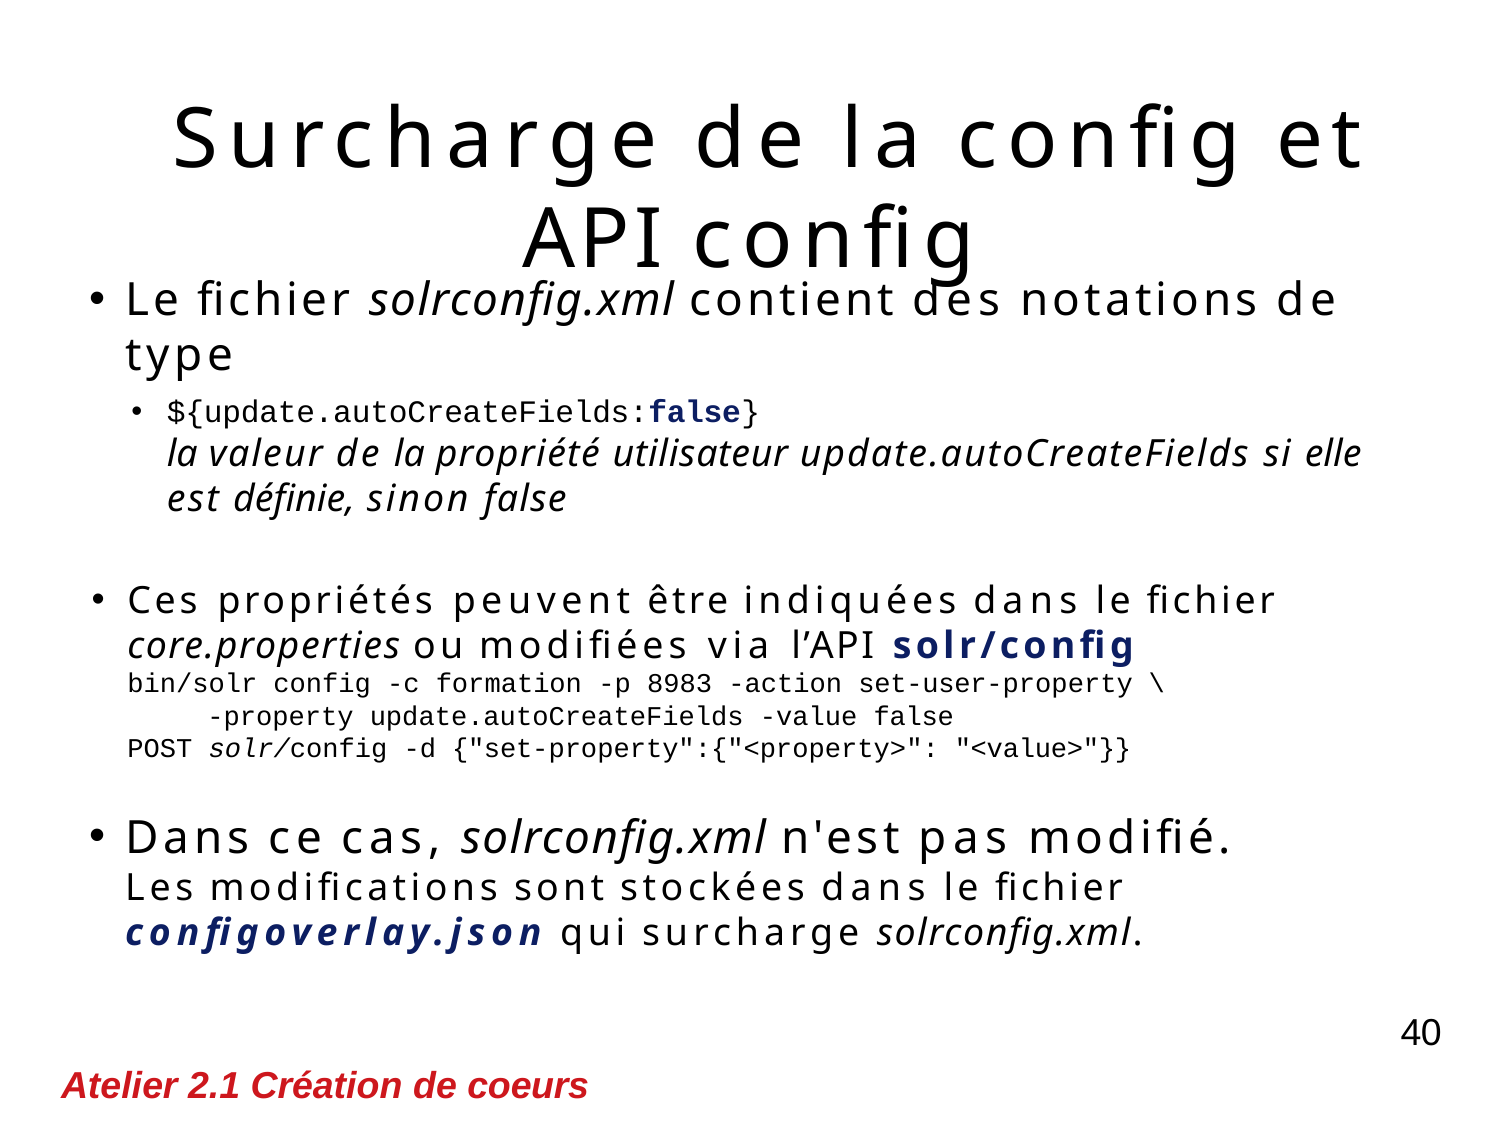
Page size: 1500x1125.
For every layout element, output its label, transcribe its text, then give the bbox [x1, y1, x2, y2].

text_box 40 [1398, 1009, 1445, 1054]
title Surcharge de la config et API config [87, 26, 1413, 267]
text_box Le fichier solrconfig.xml contient des notations de type ${update.autoCreateFields:false} la valeur de la propriété utilisateur update.autoCreateFields si elle est définie, sinon false Ces propriétés peuvent être indiquées dans le fichier core.properties ou modifiées via l’API solr/config bin/solr config -c formation -p 8983 -action set-user-property \ -property update.autoCreateFields -value false POST solr/config -d {"set-property":{"<property>": "<value>"}} Dans ce cas, solrconfig.xml n'est pas modifié. Les modifications sont stockées dans le fichier configoverlay.json qui surcharge solrconfig.xml. [87, 267, 1418, 953]
text_box Atelier 2.1 Création de coeurs [58, 1062, 593, 1107]
